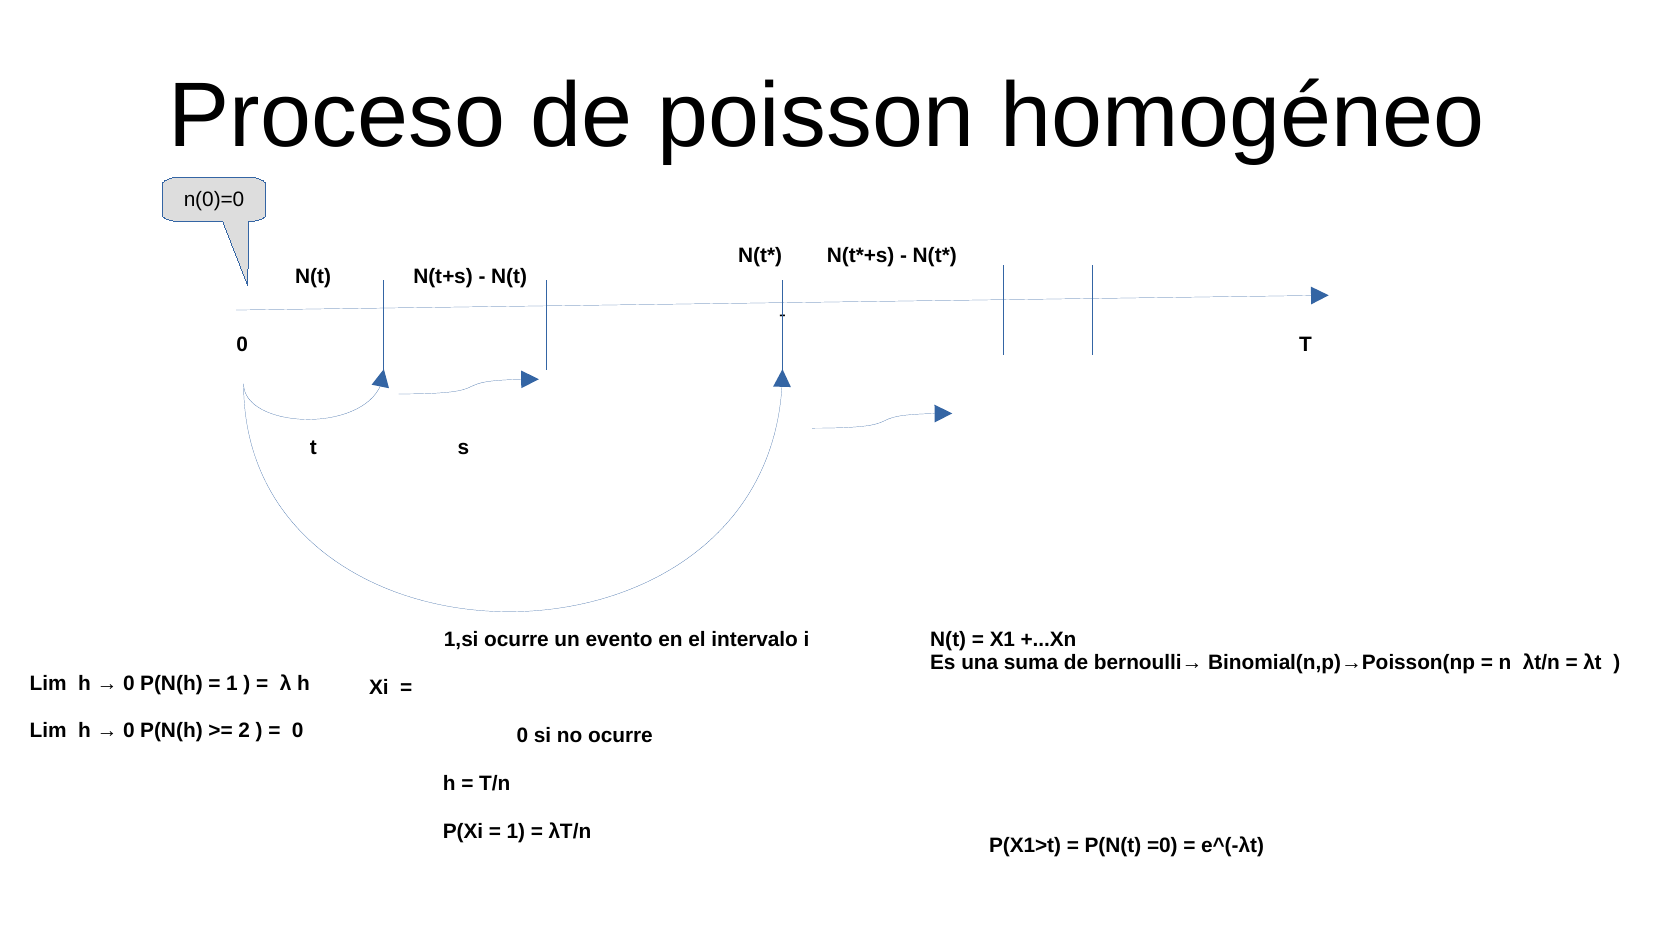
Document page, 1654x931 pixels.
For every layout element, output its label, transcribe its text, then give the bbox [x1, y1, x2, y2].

text_box N(t+s) - N(t) [398, 257, 547, 319]
text_box t [295, 428, 355, 467]
text_box Lim h → 0 P(N(h) = 1 ) = λ h Lim h → 0 P(N(h) >= 2 ) = 0 [14, 664, 354, 768]
text_box N(t*) [723, 236, 812, 275]
text_box s [442, 428, 517, 467]
text_box 1,si ocurre un evento en el intervalo i Xi = 0 si no ocurre h = T/n P(Xi = 1) = λT/n [354, 620, 916, 874]
text_box N(t*+s) - N(t*) [812, 236, 1019, 298]
text_box N(t) = X1 +...Xn Es una suma de bernoulli→ Binomial(n,p)→Poisson(np = n λt/n = λt ) [915, 620, 1654, 768]
text_box N(t) [280, 257, 384, 296]
text_box n(0)=0 [162, 177, 266, 286]
text_box 0 [221, 324, 266, 384]
title Proceso de poisson homogéneo [82, 37, 1571, 193]
text_box T [1284, 324, 1329, 387]
text_box P(X1>t) = P(N(t) =0) = e^(-λt) [974, 826, 1300, 886]
